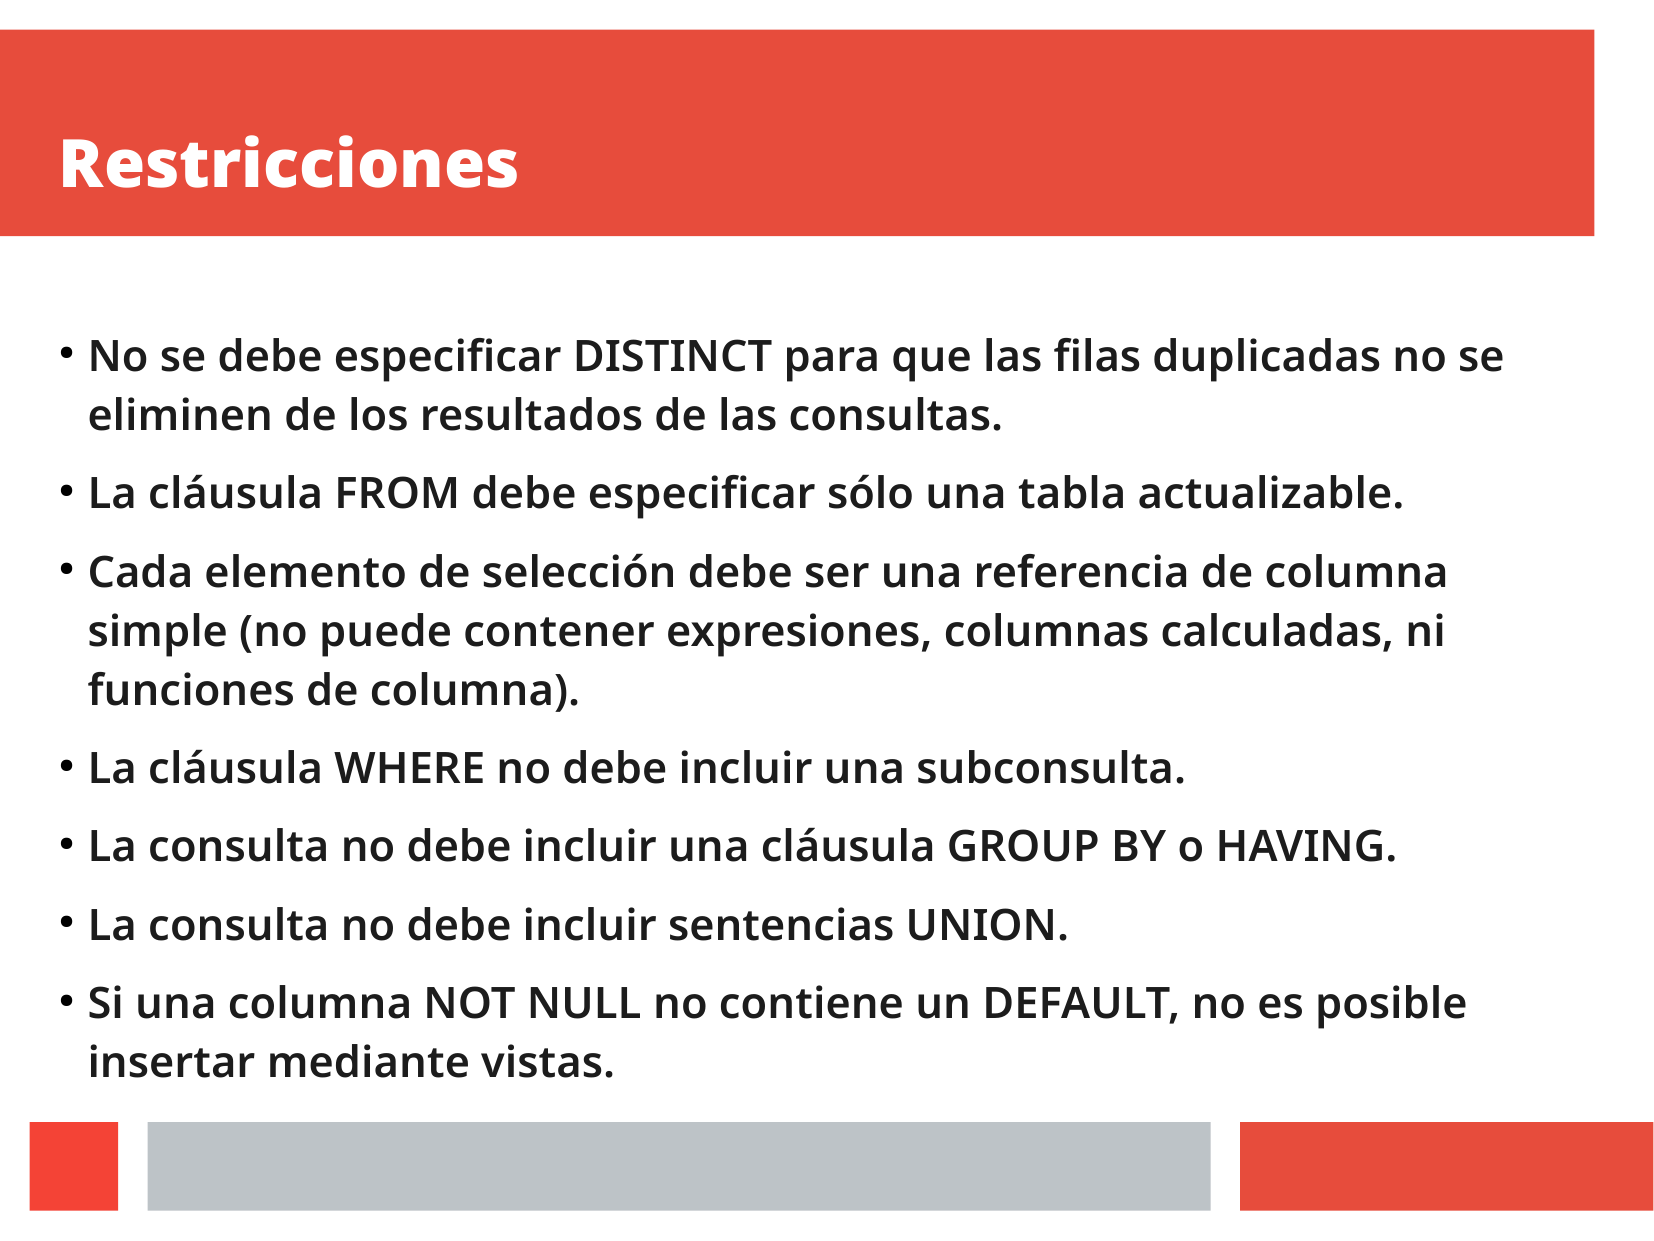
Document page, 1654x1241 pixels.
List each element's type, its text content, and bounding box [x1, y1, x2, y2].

title Restricciones [59, 59, 1595, 207]
list No se debe especificar DISTINCT para que las filas duplicadas no se eliminen de los resultados de las consultas. La cláusula FROM debe especificar sólo una tabla actualizable. Cada elemento de selección debe ser una referencia de columna simple (no puede contener expresiones, columnas calculadas, ni funciones de columna). La cláusula WHERE no debe incluir una subconsulta. La consulta no debe incluir una cláusula GROUP BY o HAVING. La consulta no debe incluir sentencias UNION. Si una columna NOT NULL no contiene un DEFAULT, no es posible insertar mediante vistas. [59, 324, 1565, 1093]
